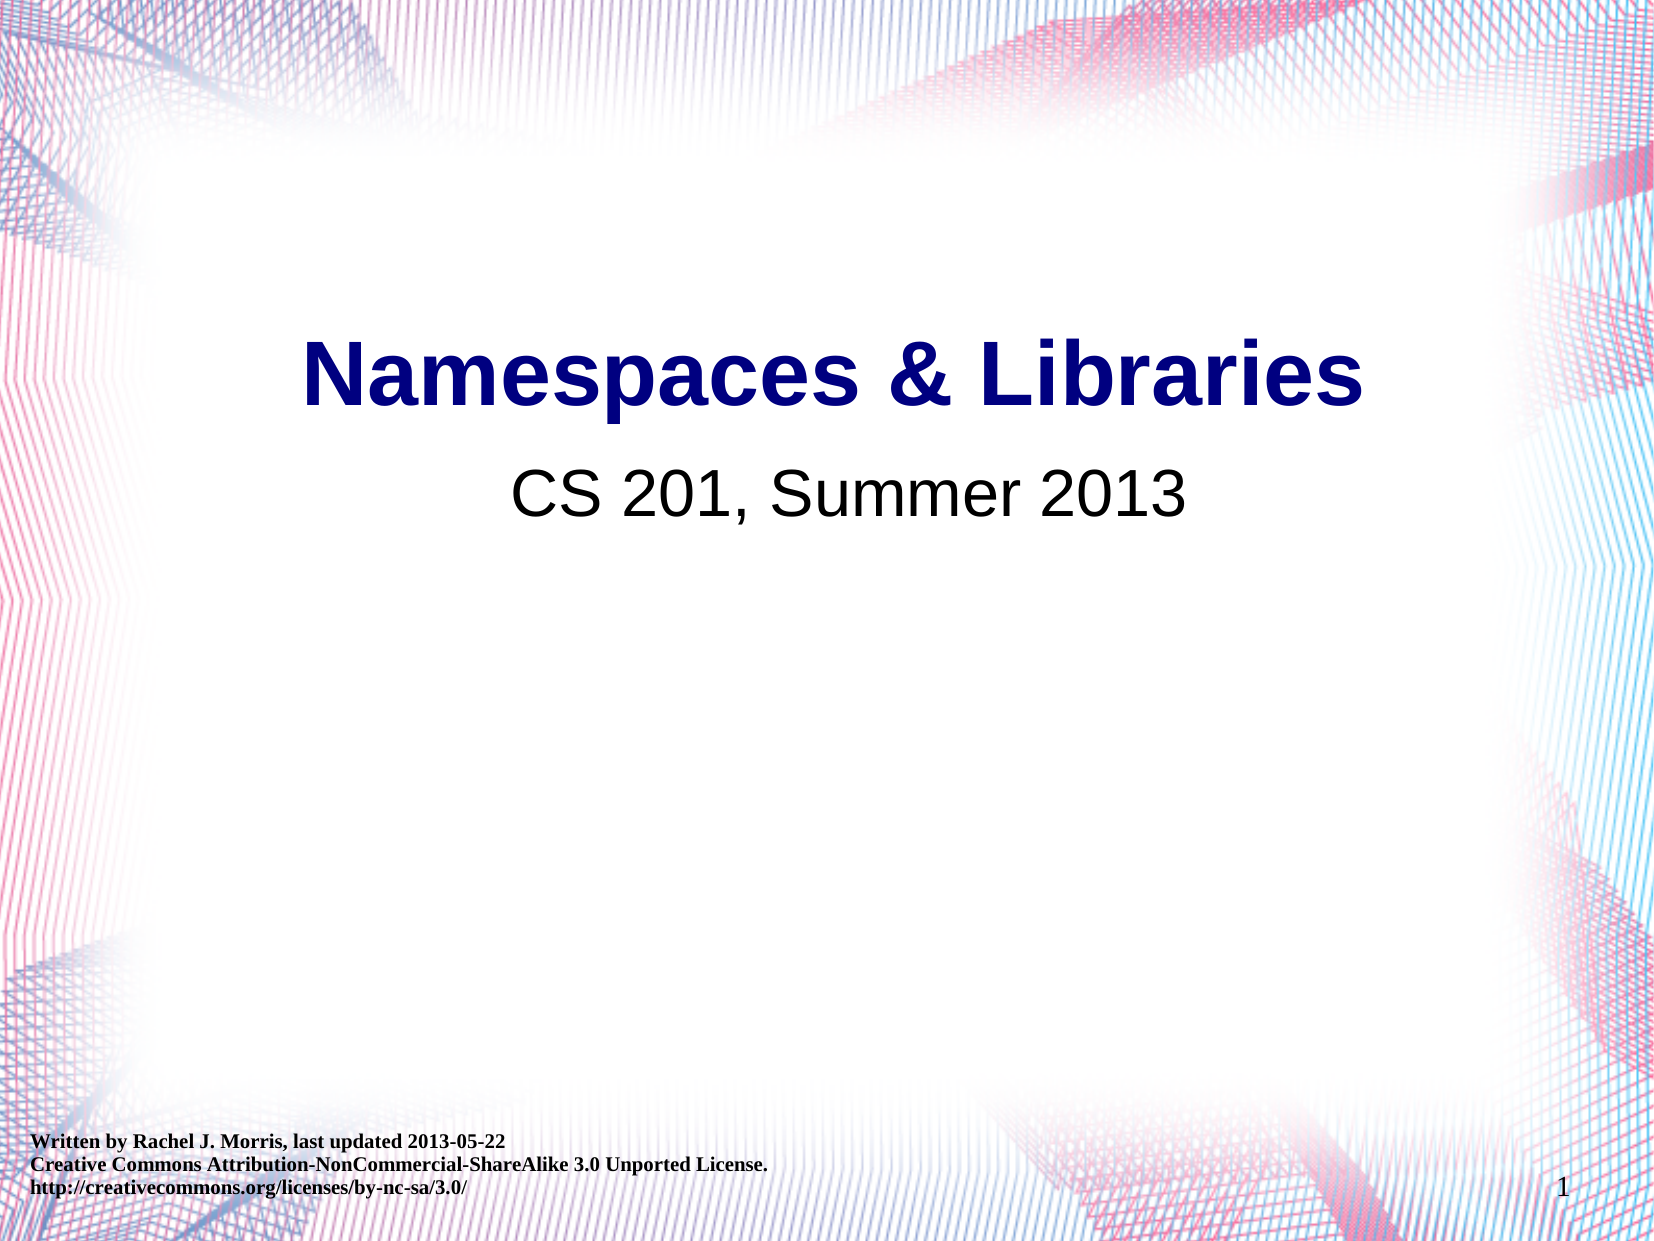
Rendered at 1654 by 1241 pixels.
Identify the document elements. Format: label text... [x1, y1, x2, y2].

picture [0, 0, 1654, 1241]
text_box CS 201, Summer 2013 [123, 438, 1576, 548]
title Namespaces & Libraries [90, 270, 1579, 478]
